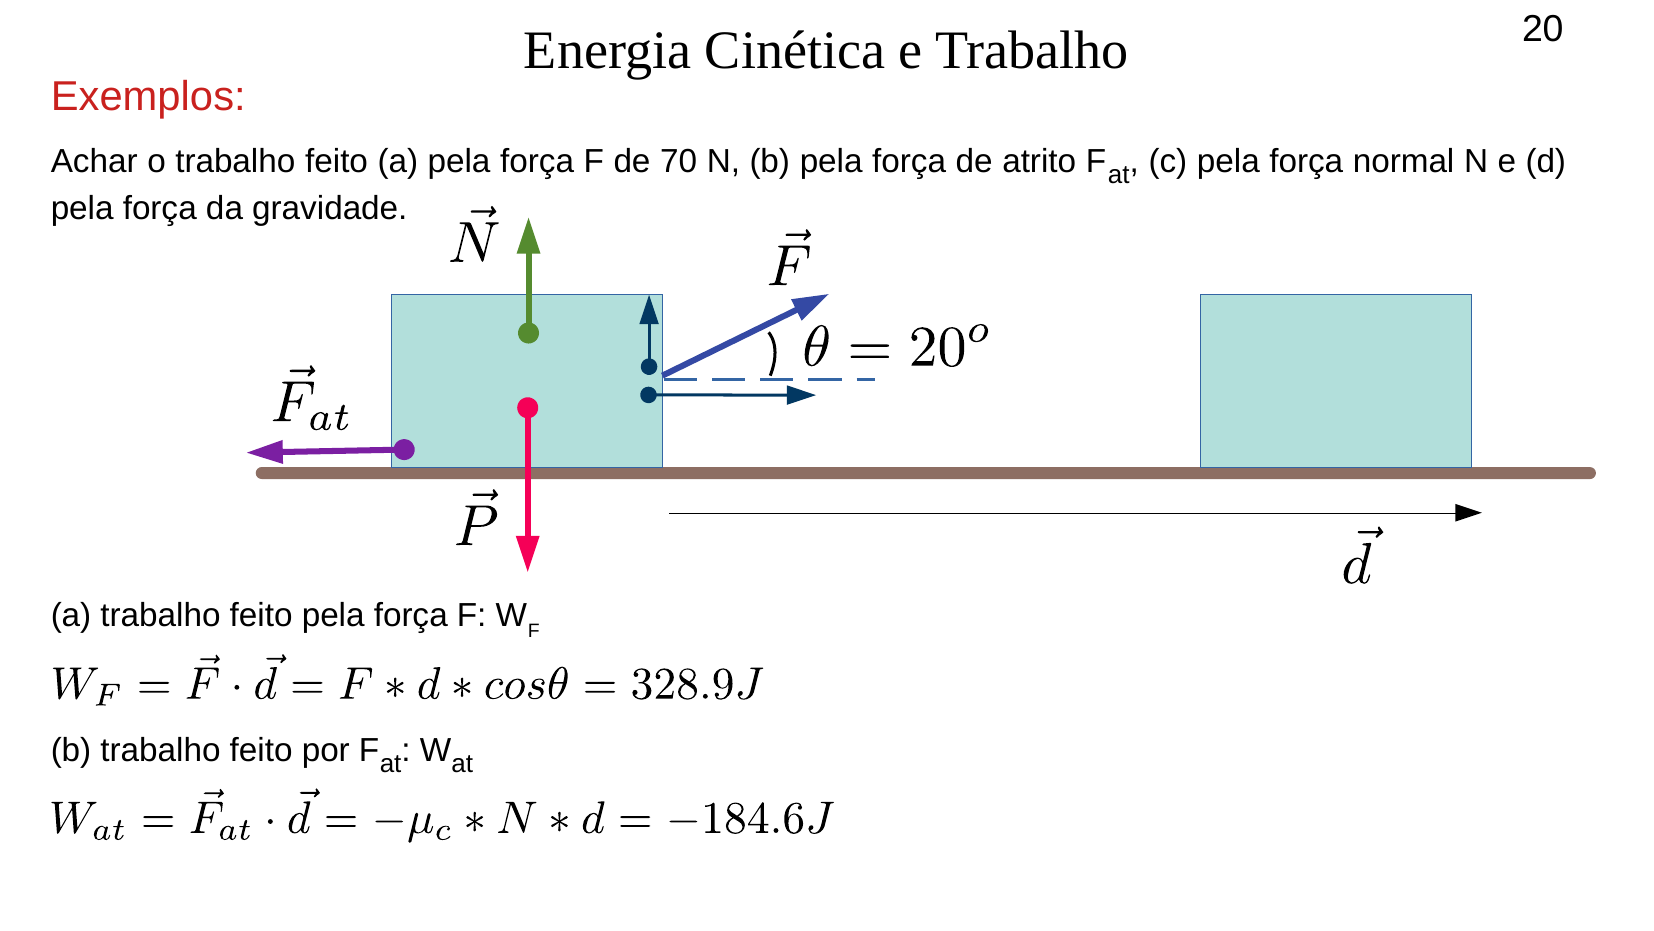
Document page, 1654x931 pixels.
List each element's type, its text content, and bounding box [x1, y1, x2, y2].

text_box [391, 294, 663, 468]
text_box Energia Cinética e Trabalho [509, 0, 1145, 88]
text_box [1200, 294, 1472, 468]
picture [48, 788, 835, 843]
picture [802, 323, 989, 367]
picture [1341, 526, 1384, 584]
text_box <number> [1507, 0, 1654, 71]
picture [766, 229, 812, 286]
picture [453, 489, 499, 546]
picture [48, 652, 766, 708]
picture [270, 365, 349, 431]
text_box Exemplos: Achar o trabalho feito (a) pela força F de 70 N, (b) pela força de atrito Fat, (c) pela força normal N e (d) pela força da gravidade. (a) trabalho feito pela força F: WF (b) trabalho feito por Fat: Wat [36, 65, 1630, 786]
picture [447, 205, 499, 262]
